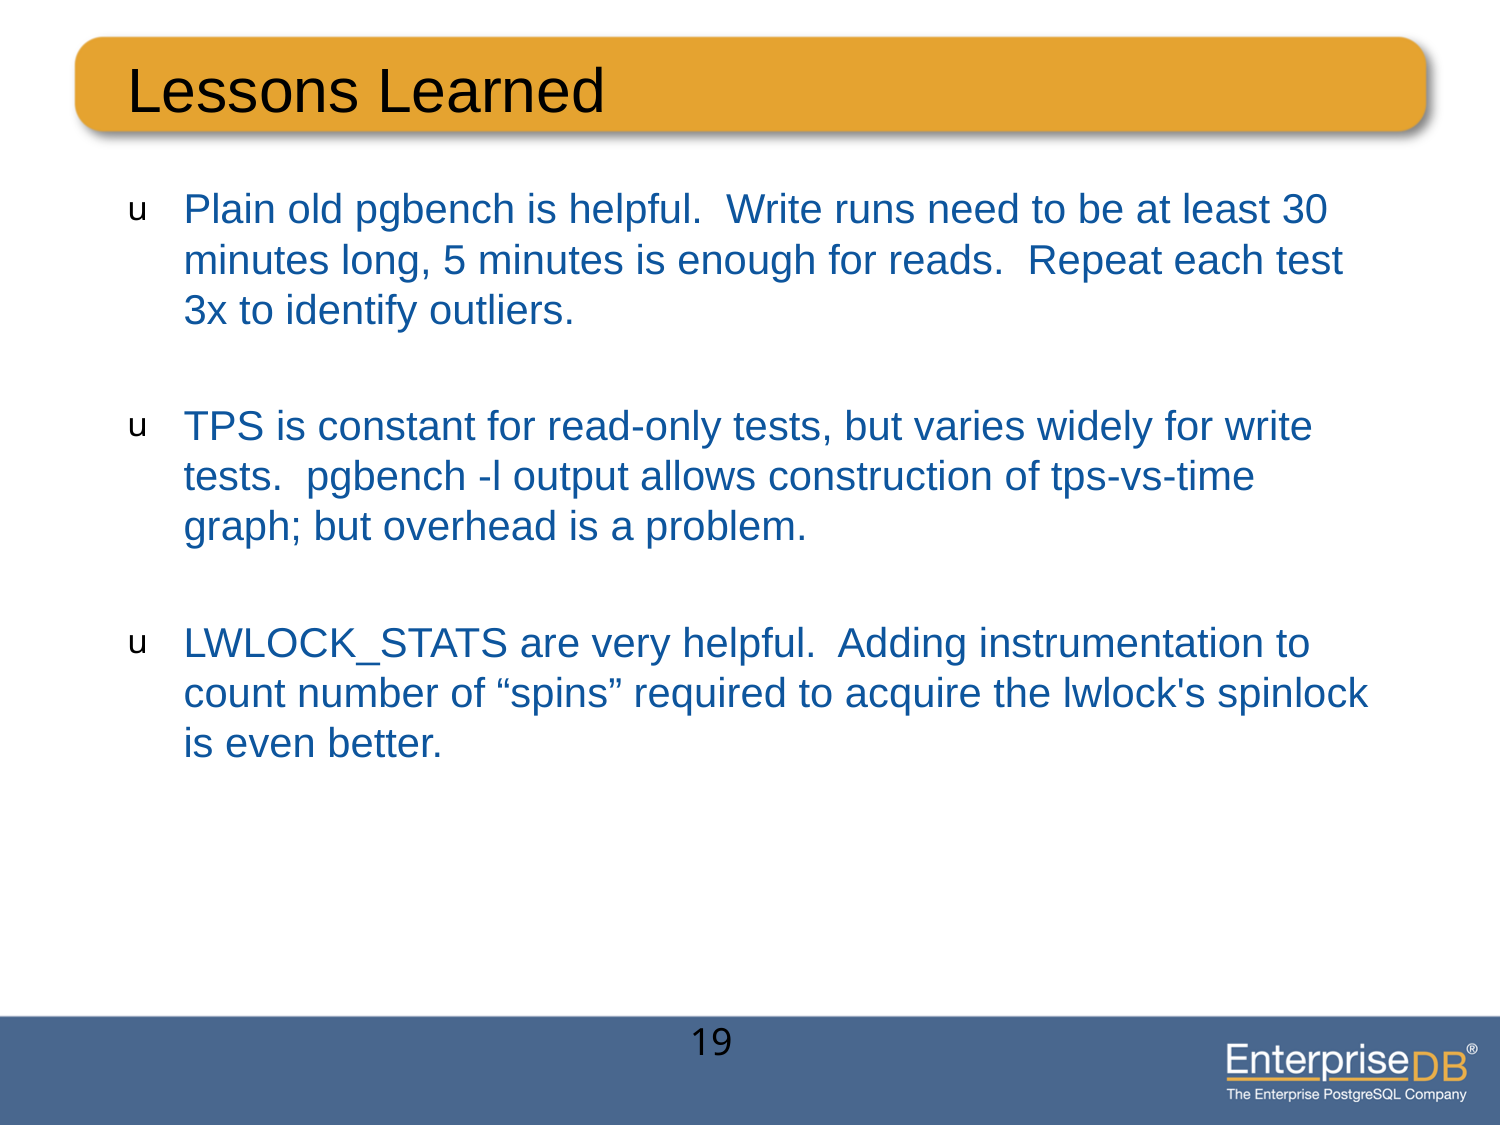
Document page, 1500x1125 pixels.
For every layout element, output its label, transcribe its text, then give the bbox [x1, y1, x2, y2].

picture [0, 0, 1500, 1125]
slide_number <number> [675, 1010, 825, 1125]
list Plain old pgbench is helpful. Write runs need to be at least 30 minutes long, 5 minutes is enough for reads. Repeat each test 3x to identify outliers. TPS is constant for read-only tests, but varies widely for write tests. pgbench -l output allows construction of tps-vs-time graph; but overhead is a problem. LWLOCK_STATS are very helpful. Adding instrumentation to count number of “spins” required to acquire the lwlock's spinlock is even better. [112, 174, 1388, 963]
title Lessons Learned [112, 37, 1388, 138]
